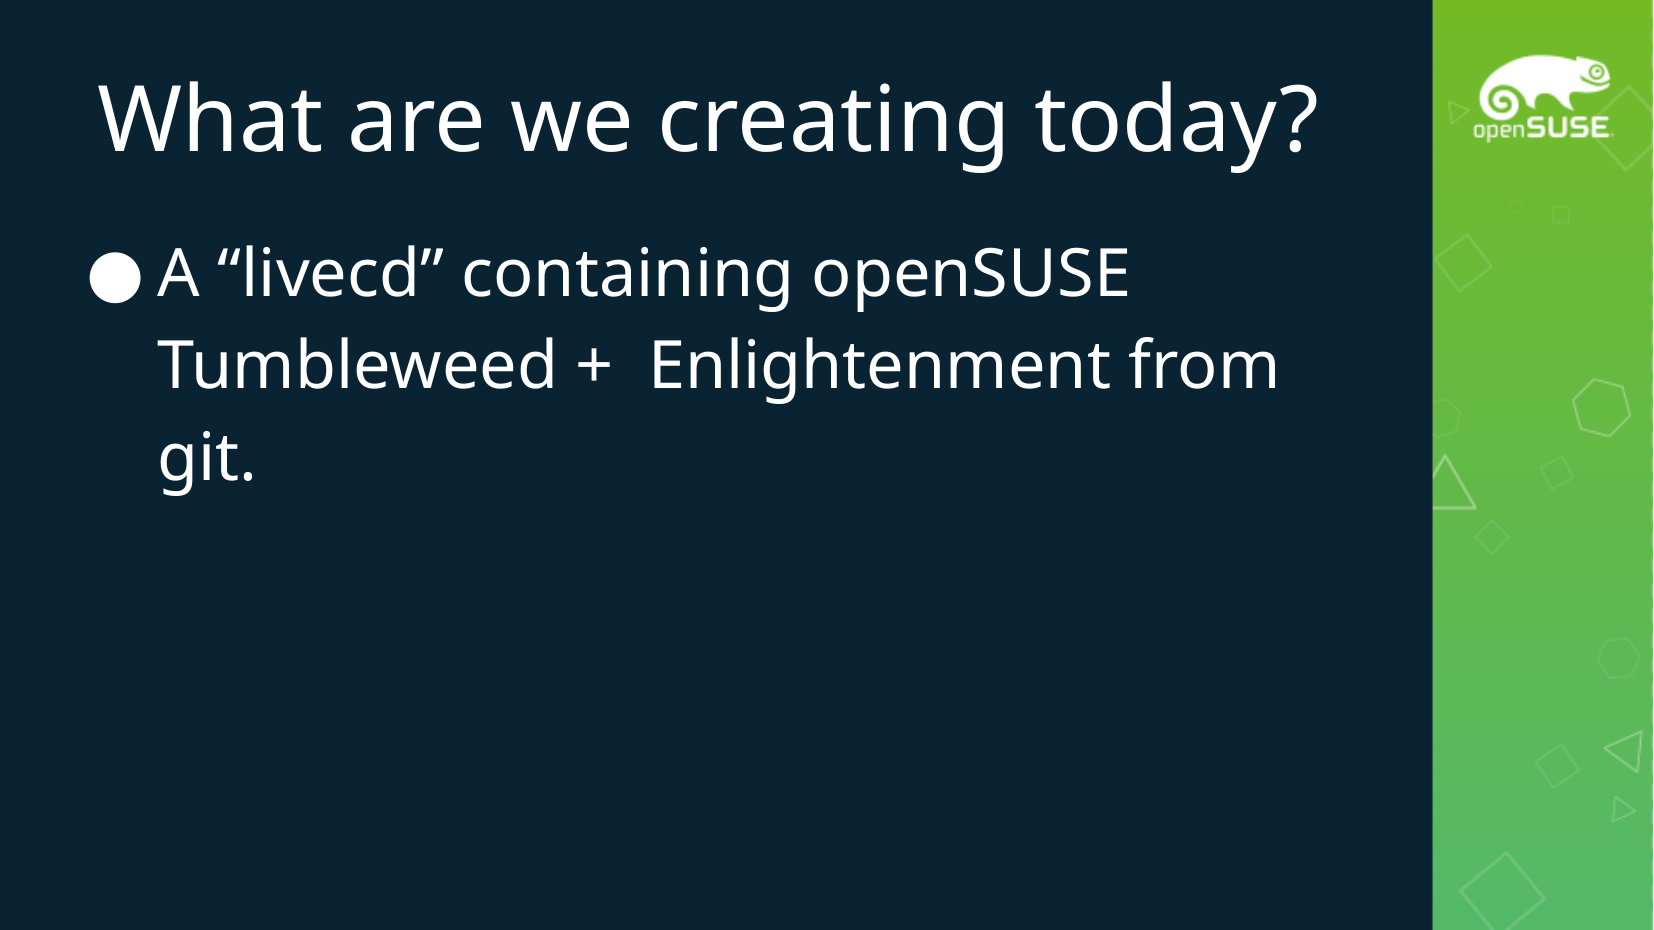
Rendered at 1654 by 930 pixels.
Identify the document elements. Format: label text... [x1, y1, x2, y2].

title What are we creating today? [82, 37, 1335, 193]
list A “livecd” containing openSUSE Tumbleweed + Enlightenment from git. [82, 217, 1335, 887]
picture [0, 0, 1654, 930]
